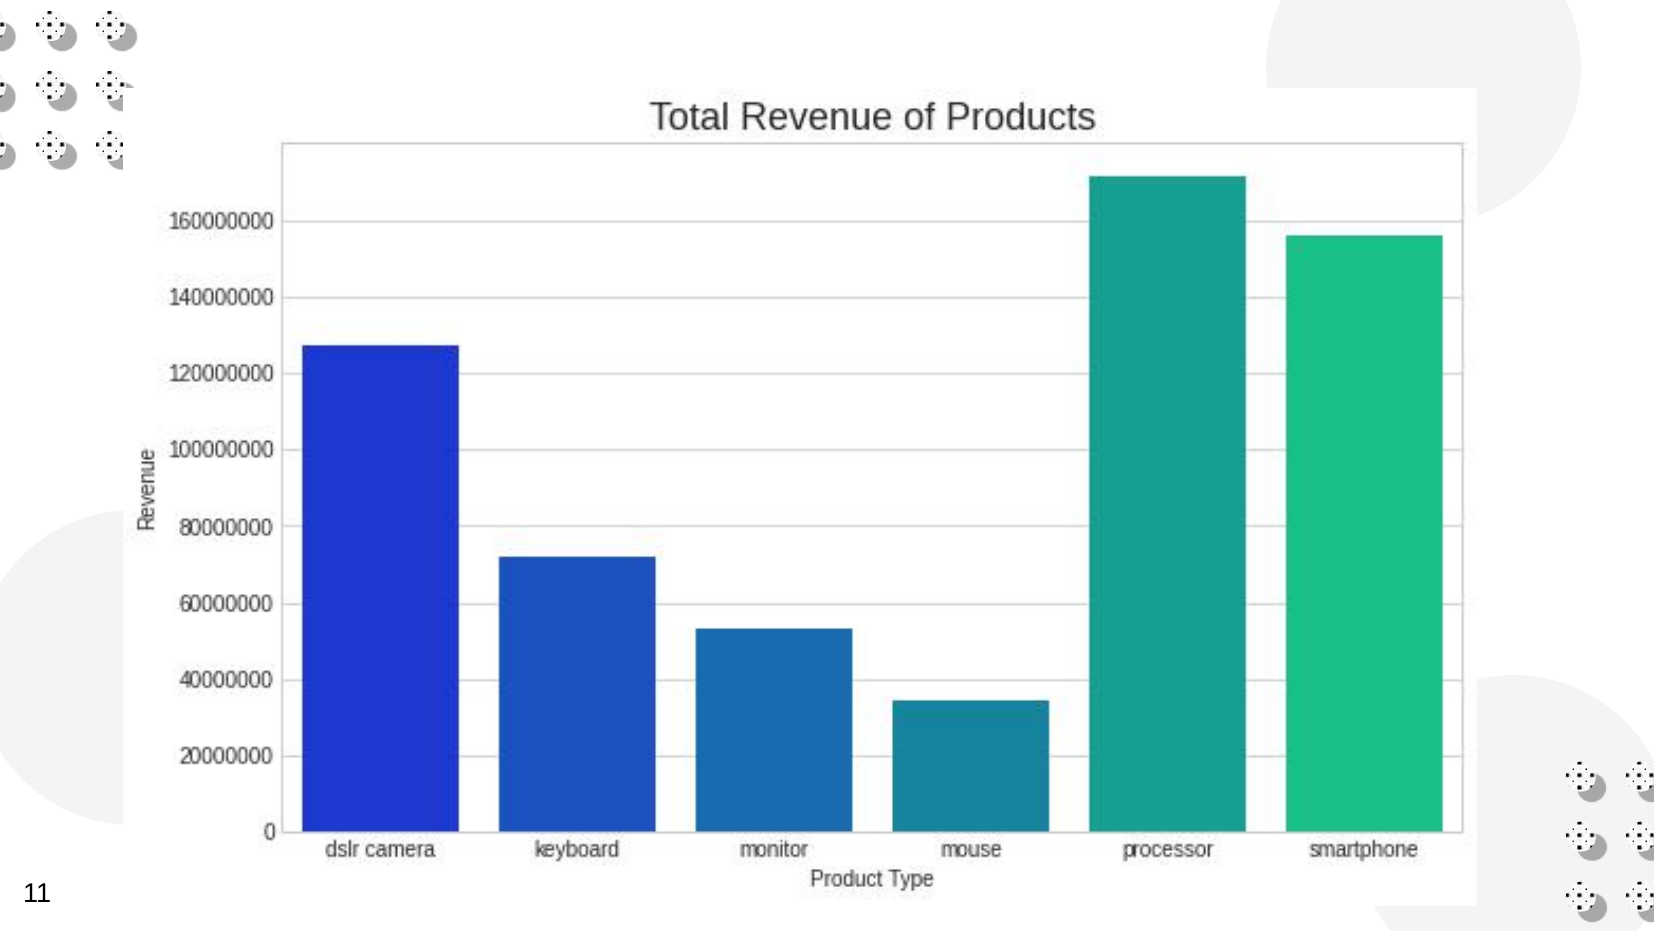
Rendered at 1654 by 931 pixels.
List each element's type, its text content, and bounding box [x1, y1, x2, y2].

picture [1625, 761, 1654, 792]
picture [0, 74, 6, 99]
picture [35, 130, 67, 161]
picture [1565, 761, 1596, 792]
picture [95, 70, 1477, 907]
picture [35, 10, 66, 41]
picture [1625, 881, 1654, 912]
picture [1625, 821, 1654, 852]
picture [1565, 881, 1596, 912]
picture [35, 70, 66, 101]
text_box <number> [8, 870, 1063, 916]
picture [1565, 821, 1596, 852]
picture [0, 13, 6, 38]
picture [95, 10, 126, 41]
picture [0, 133, 7, 159]
